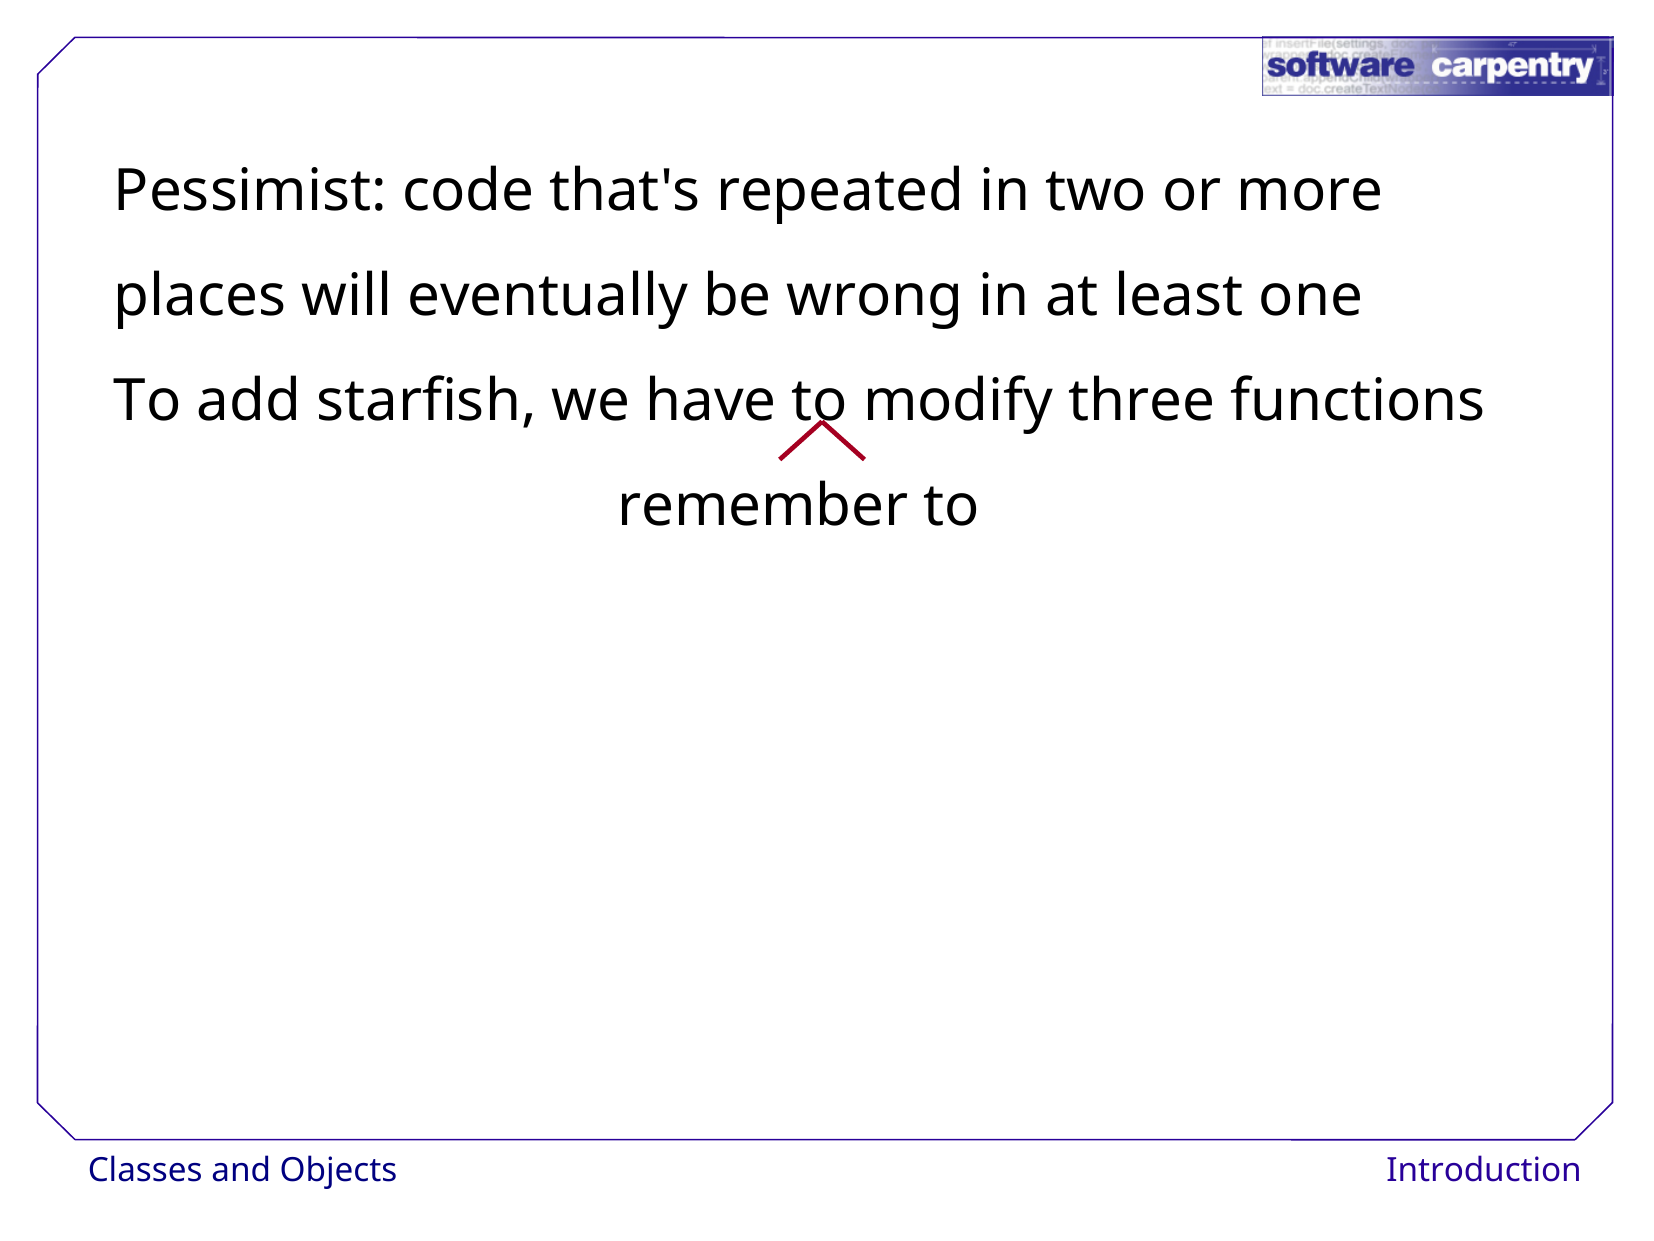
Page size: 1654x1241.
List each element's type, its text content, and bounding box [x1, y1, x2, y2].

picture [1262, 36, 1614, 96]
text_box Pessimist: code that's repeated in two or more places will eventually be wrong in at least one To add starfish, we have to modify three functions remember to [99, 109, 1517, 545]
